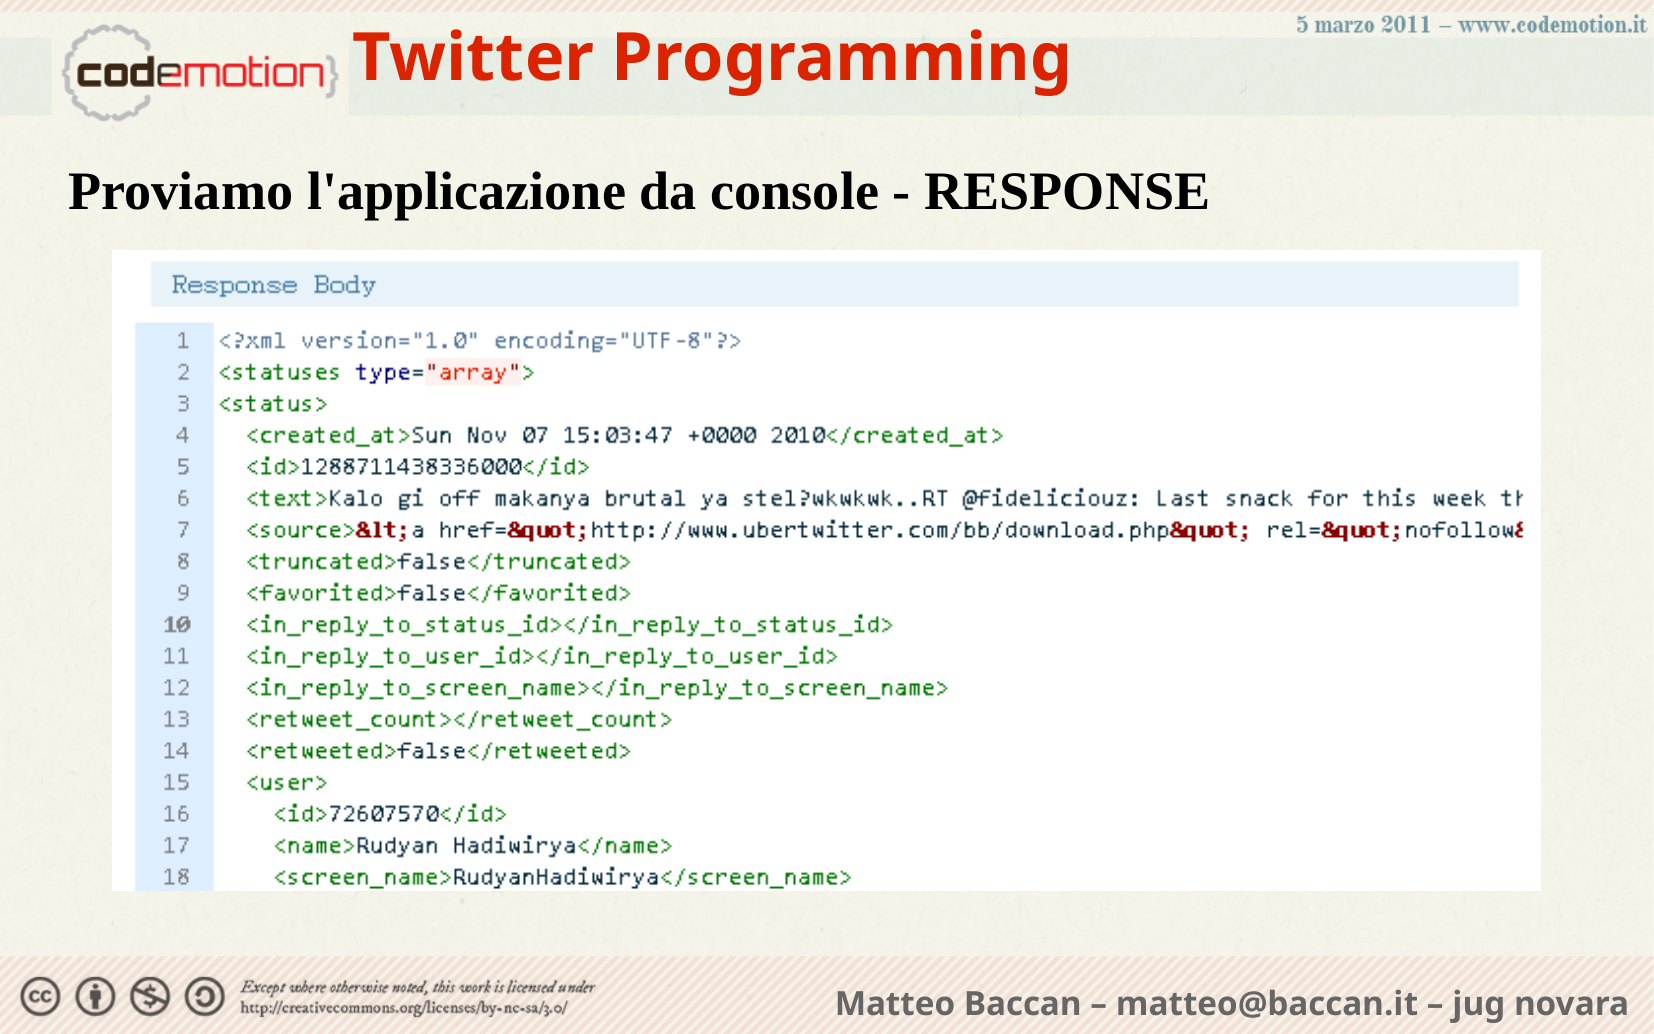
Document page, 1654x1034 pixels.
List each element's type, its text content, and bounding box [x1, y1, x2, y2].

picture [0, 0, 1654, 1034]
title Twitter Programming [352, 5, 1609, 103]
text_box Proviamo l'applicazione da console - RESPONSE [53, 154, 1609, 784]
